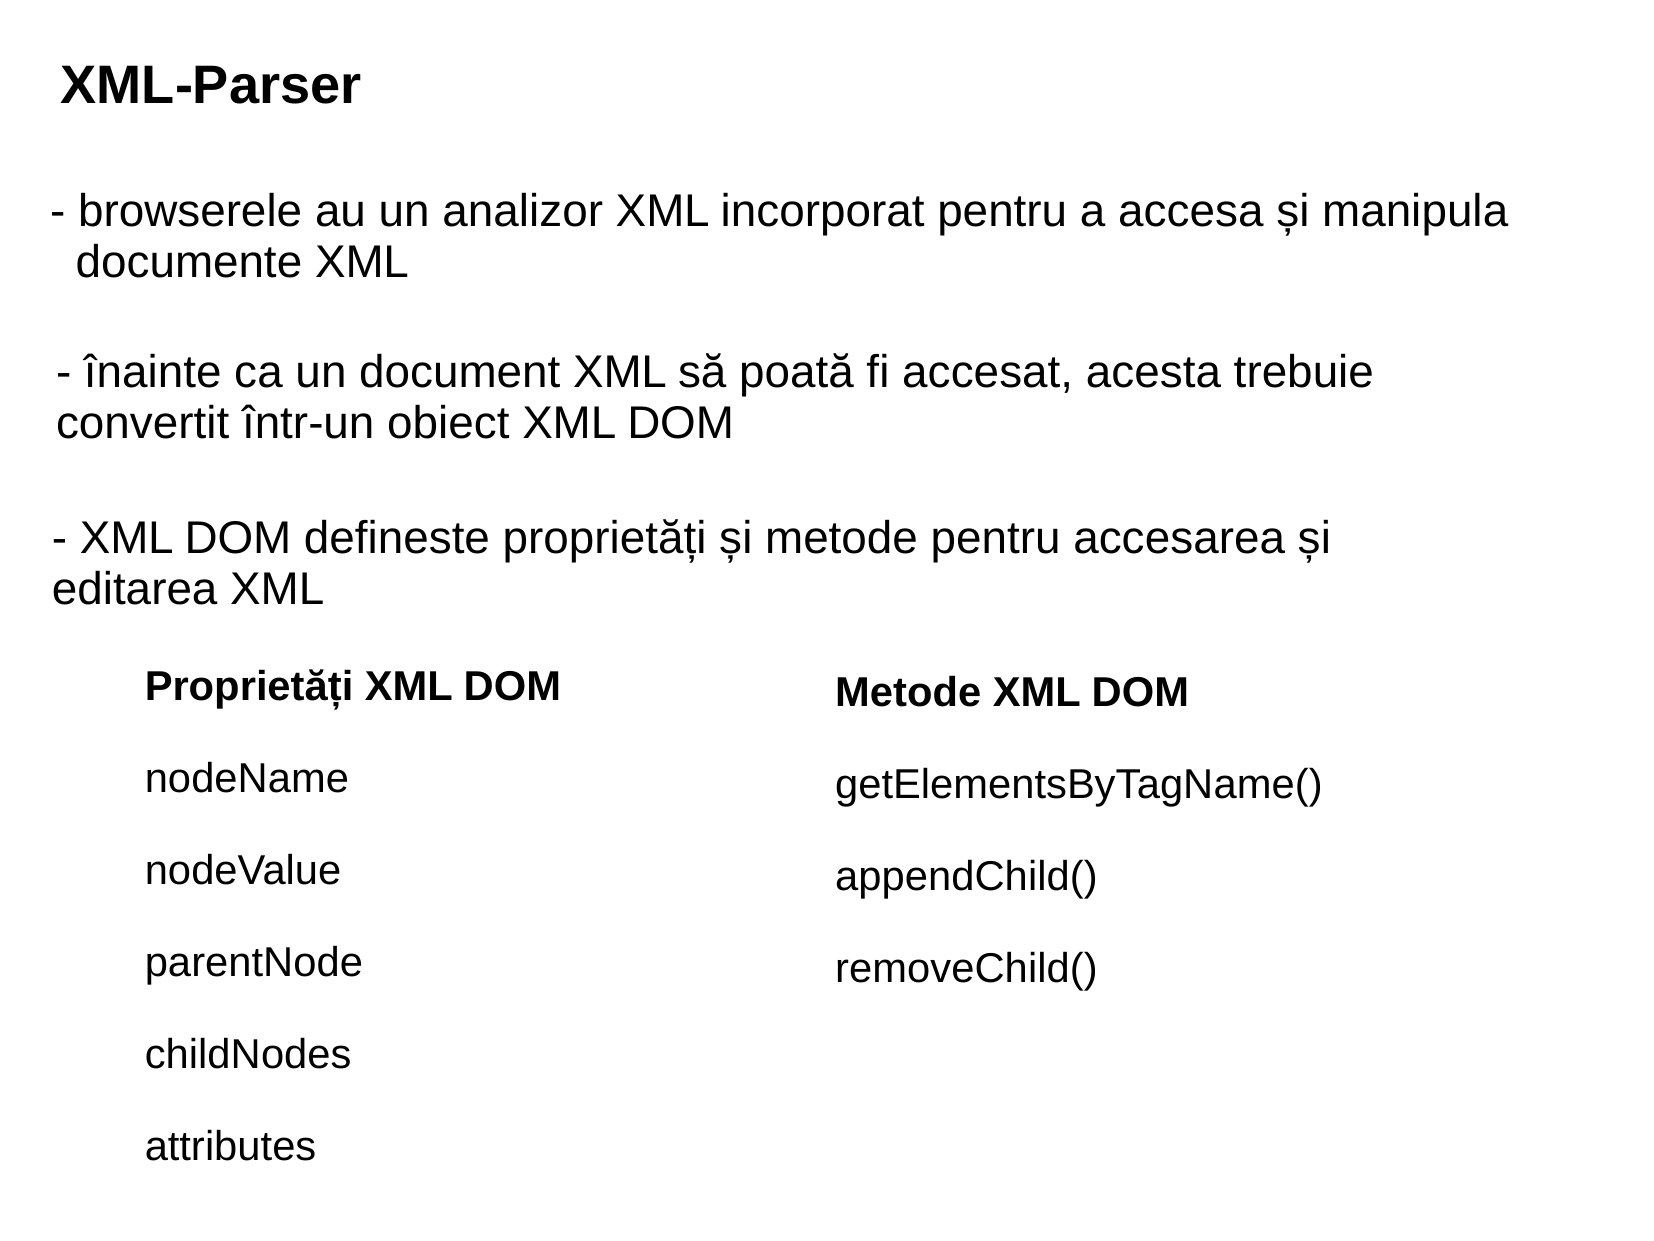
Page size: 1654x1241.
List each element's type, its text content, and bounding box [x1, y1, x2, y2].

text_box Metode XML DOM getElementsByTagName() appendChild() removeChild() [820, 661, 1371, 1091]
text_box - înainte ca un document XML să poată fi accesat, acesta trebuie convertit într-un obiect XML DOM [41, 338, 1530, 507]
text_box Proprietăți XML DOM nodeName nodeValue parentNode childNodes attributes [129, 655, 621, 1241]
text_box - XML DOM defineste proprietăți și metode pentru accesarea și editarea XML [37, 504, 1424, 770]
text_box XML-Parser [45, 42, 944, 136]
text_box - browserele au un analizor XML incorporat pentru a accesa și manipula documente XML [35, 177, 1525, 295]
